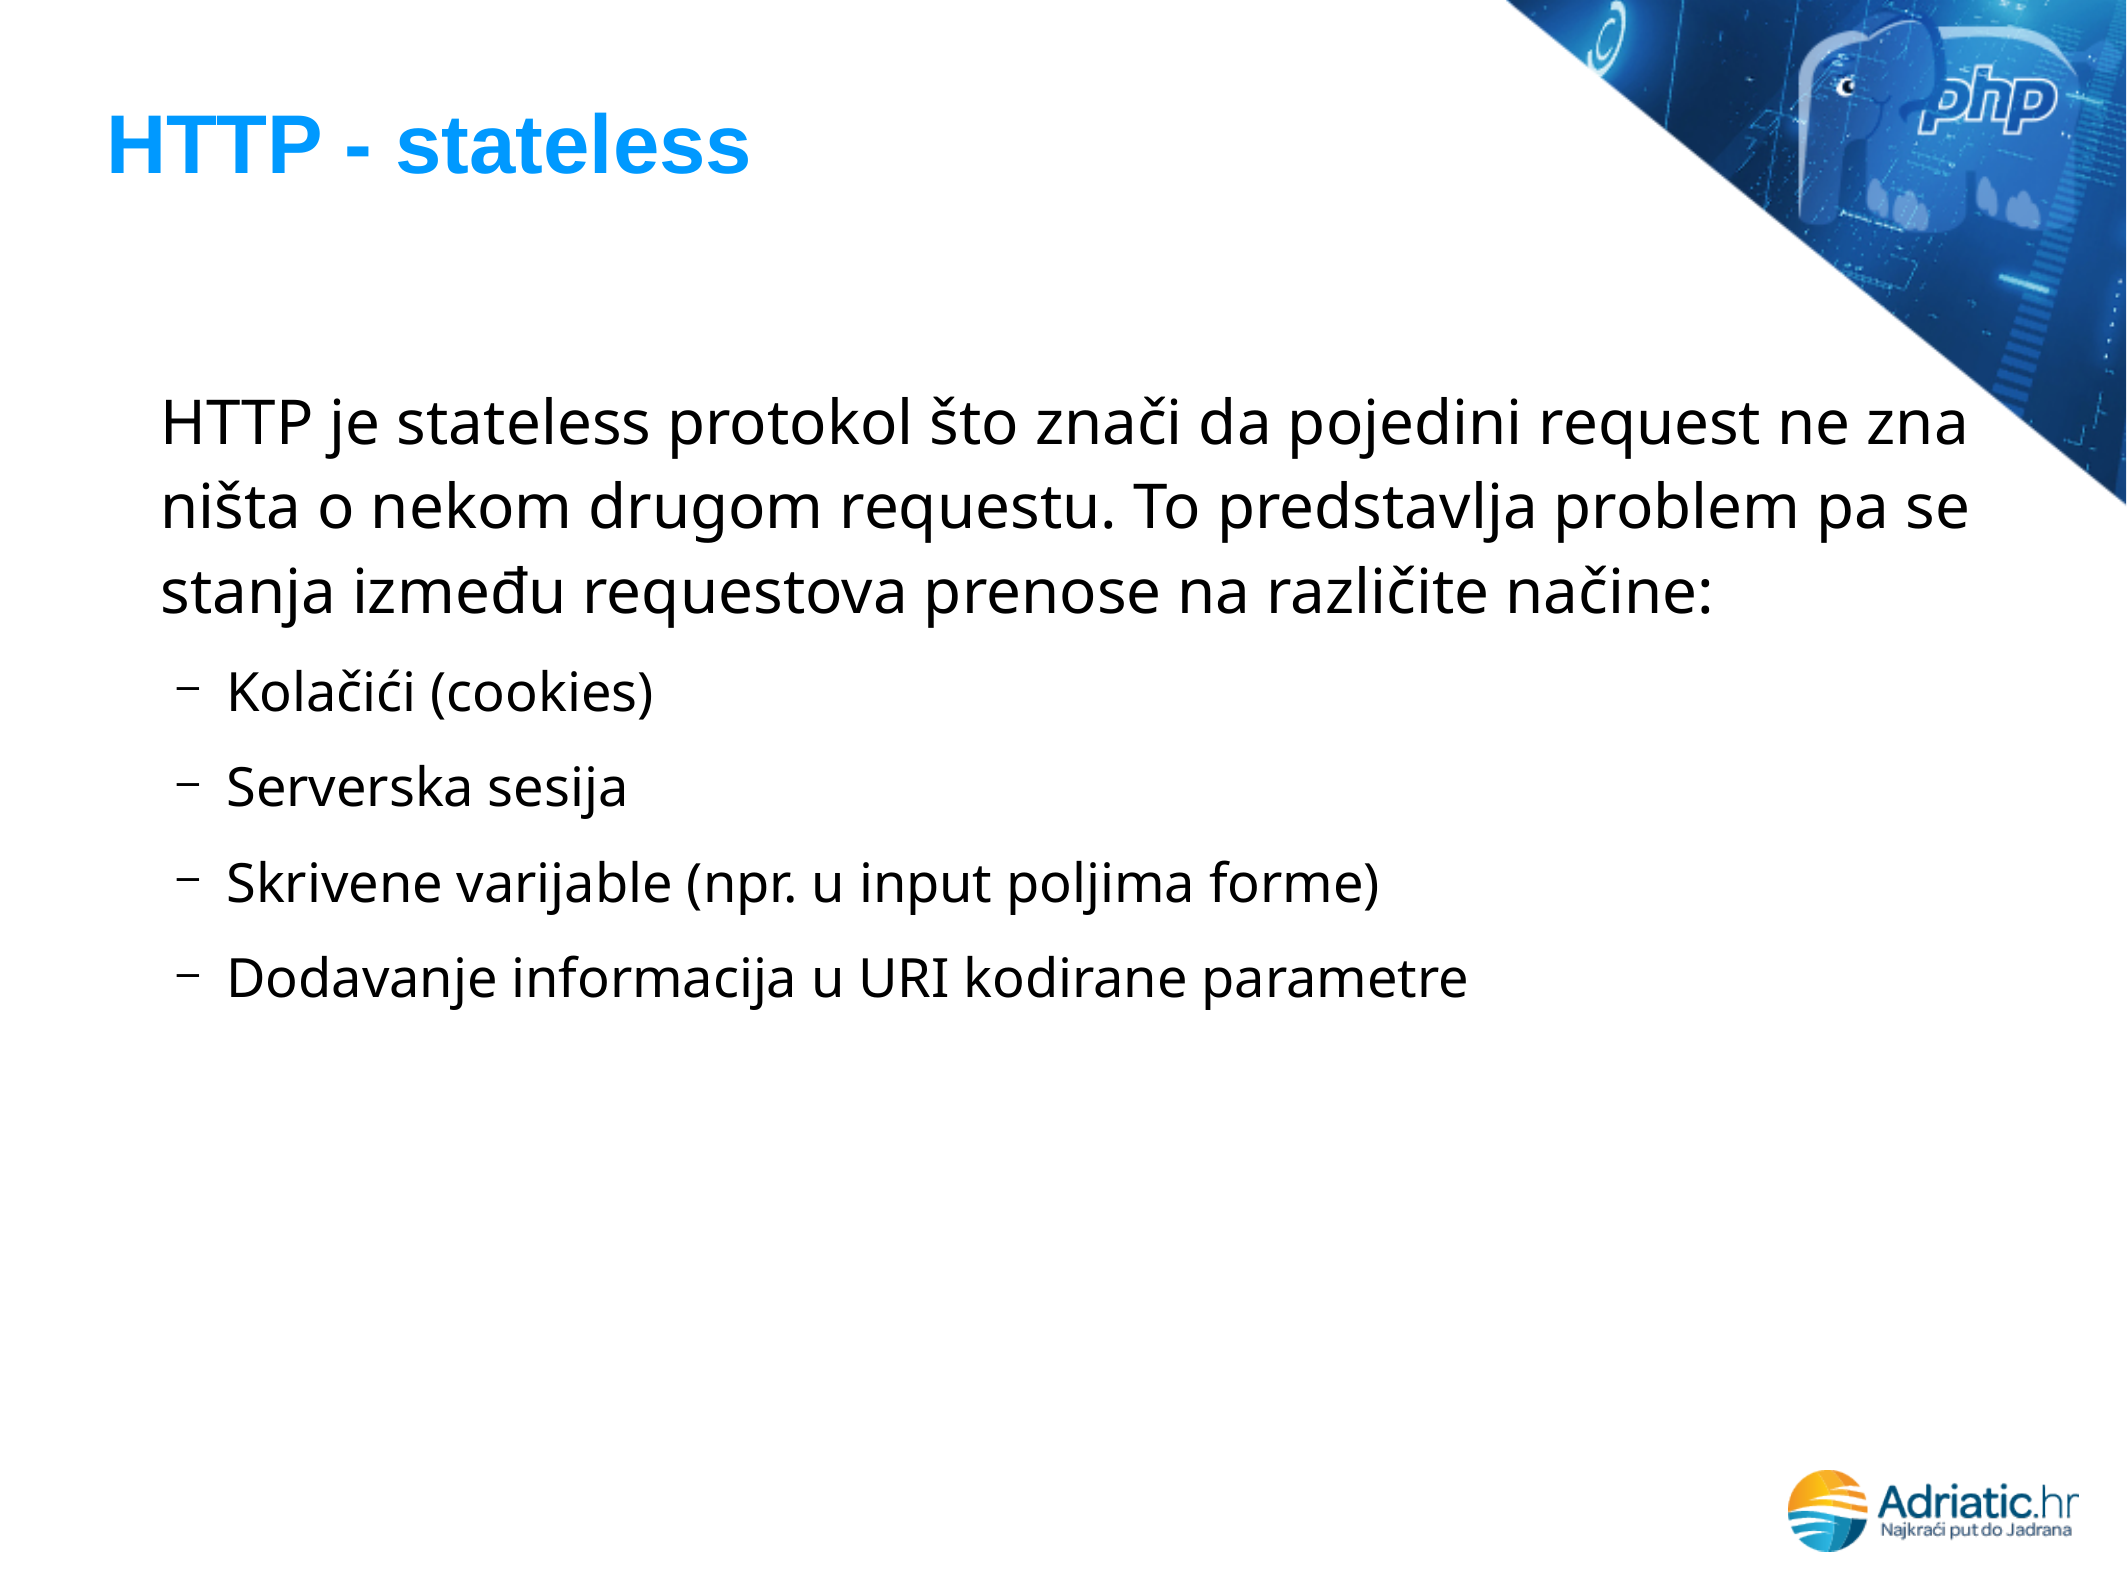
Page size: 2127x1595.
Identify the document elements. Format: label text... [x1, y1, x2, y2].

list HTTP je stateless protokol što znači da pojedini request ne zna ništa o nekom drugom requestu. To predstavlja problem pa se stanja između requestova prenose na različite načine: Kolačići (cookies) Serverska sesija Skrivene varijable (npr. u input poljima forme) Dodavanje informacija u URI kodirane parametre [94, 377, 2008, 1536]
picture [1788, 1470, 2079, 1552]
picture [1505, 0, 2127, 625]
title HTTP - stateless [106, 70, 1630, 219]
